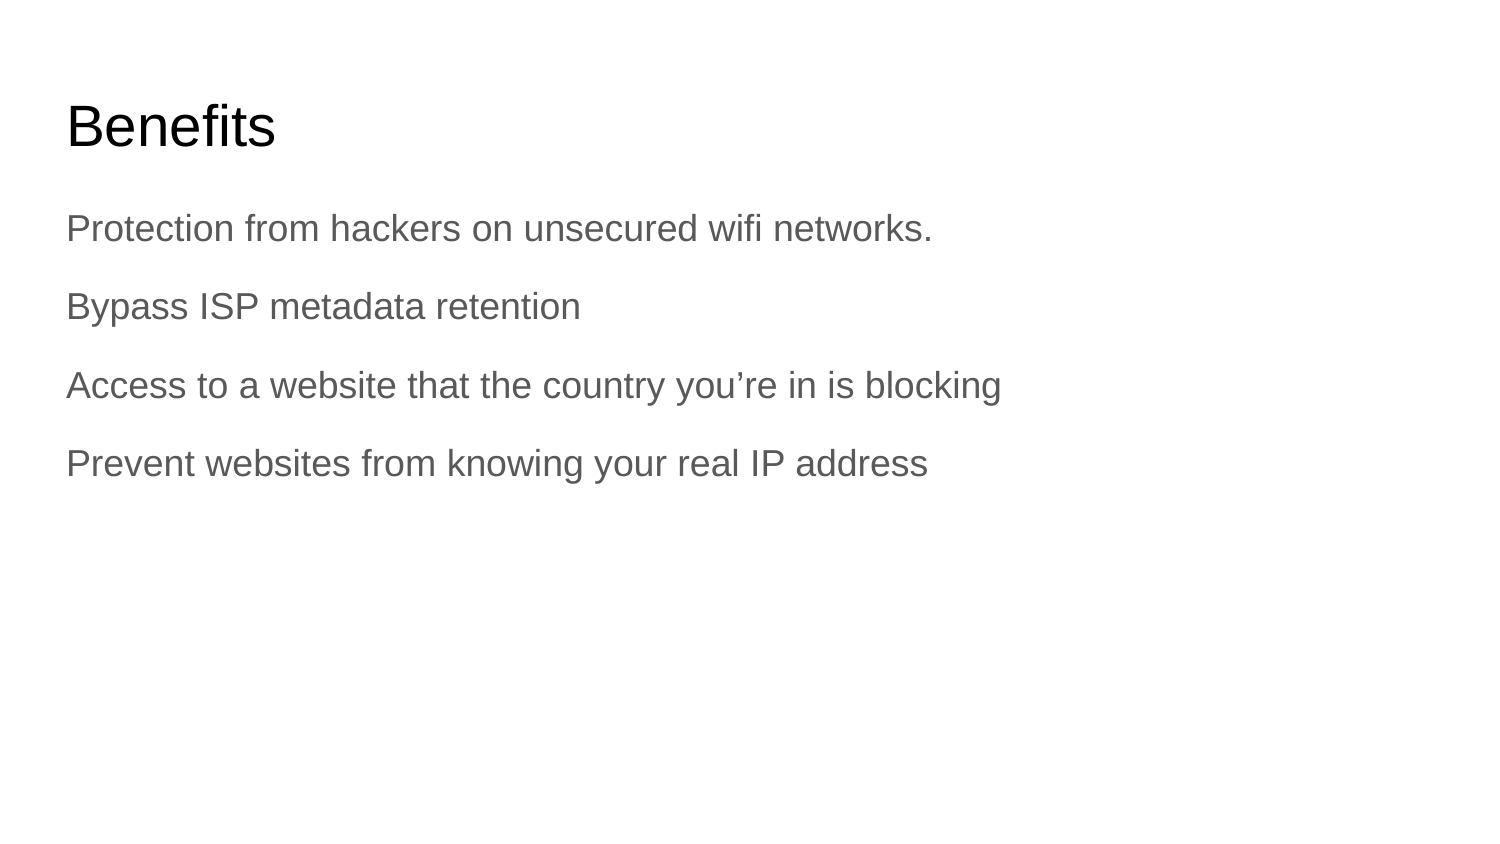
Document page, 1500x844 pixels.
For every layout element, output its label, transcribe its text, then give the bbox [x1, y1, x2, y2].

title Benefits [51, 72, 1449, 167]
list Protection from hackers on unsecured wifi networks. Bypass ISP metadata retention Access to a website that the country you’re in is blocking Prevent websites from knowing your real IP address [51, 189, 1449, 750]
